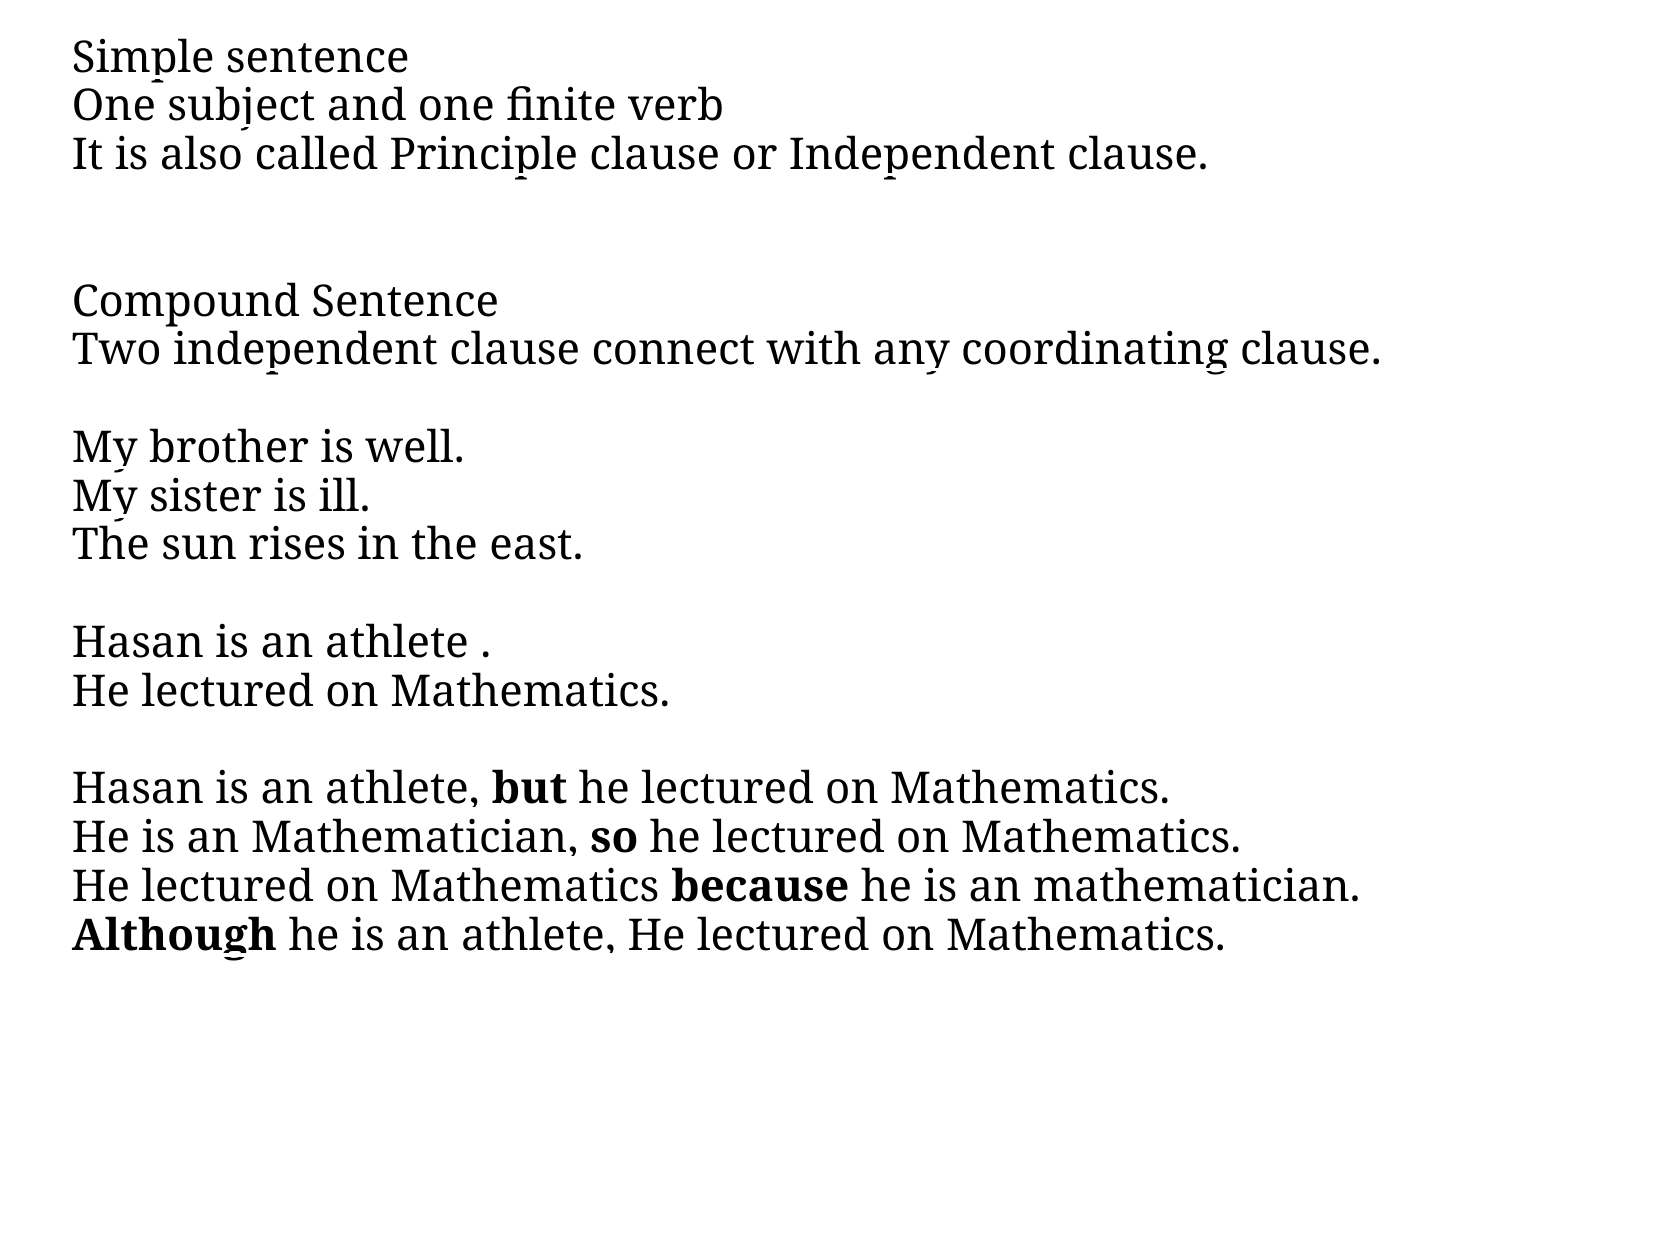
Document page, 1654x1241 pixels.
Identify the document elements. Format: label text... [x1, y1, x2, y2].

text_box Simple sentence One subject and one finite verb It is also called Principle clause or Independent clause. Compound Sentence Two independent clause connect with any coordinating clause. My brother is well. My sister is ill. The sun rises in the east. Hasan is an athlete . He lectured on Mathematics. Hasan is an athlete, but he lectured on Mathematics. He is an Mathematician, so he lectured on Mathematics. He lectured on Mathematics because he is an mathematician. Although he is an athlete, He lectured on Mathematics. [71, 31, 1560, 1140]
